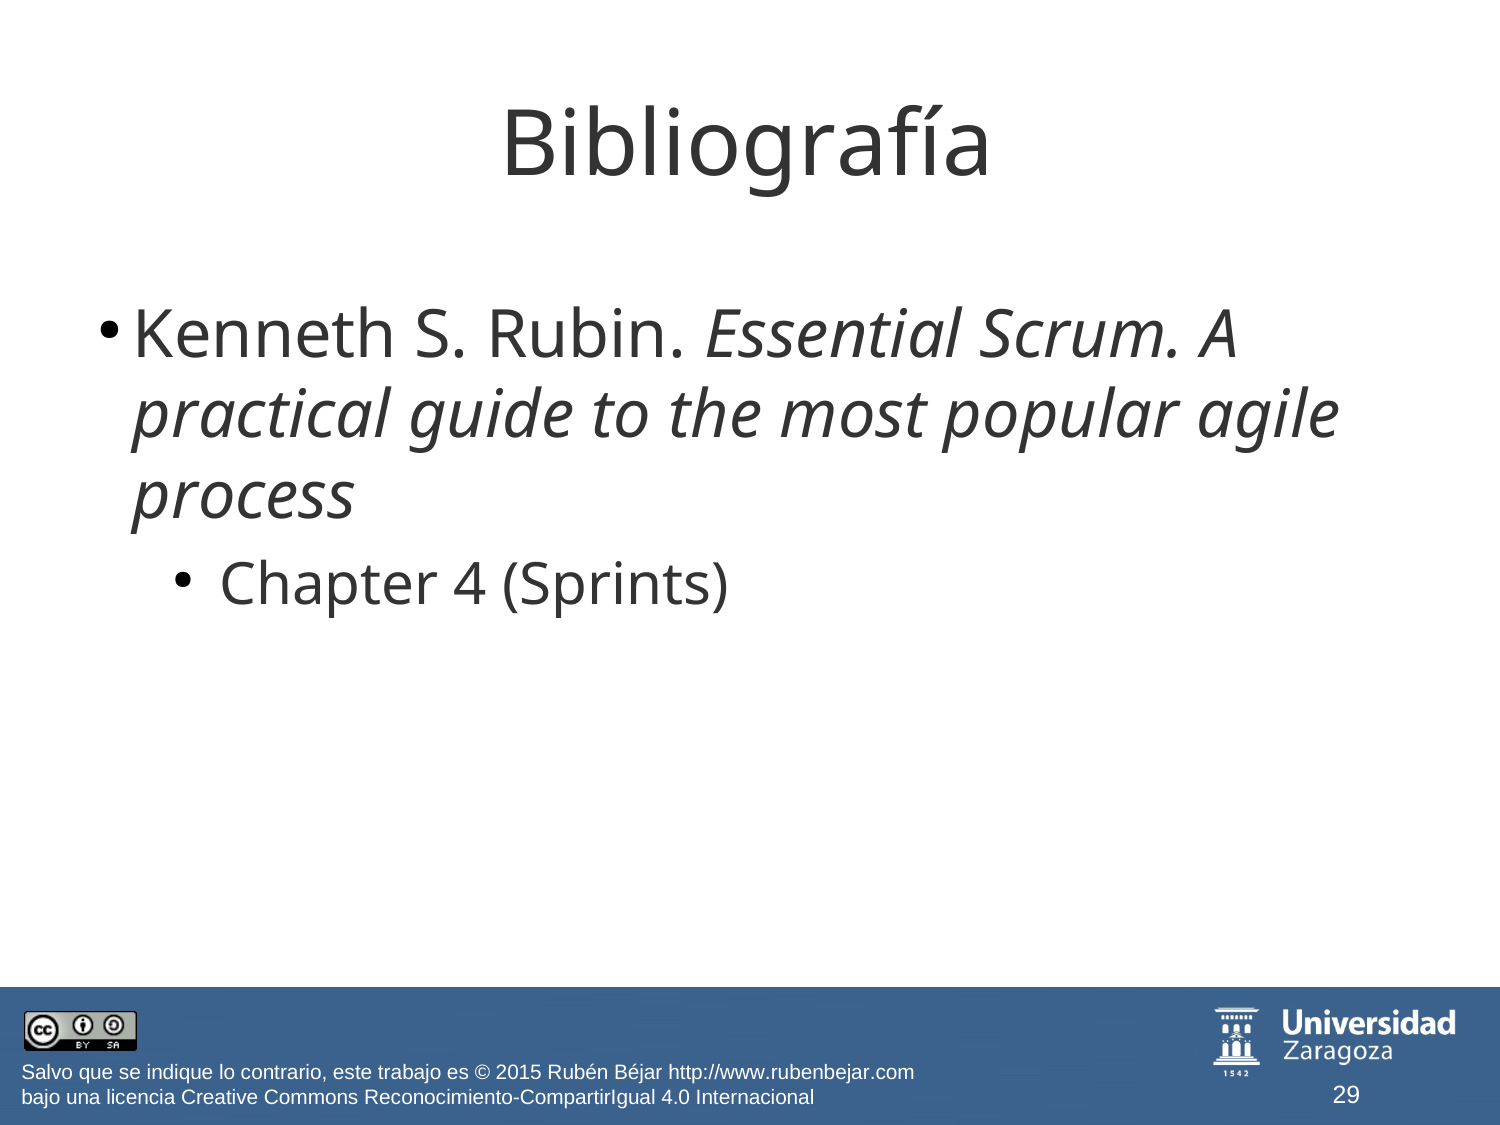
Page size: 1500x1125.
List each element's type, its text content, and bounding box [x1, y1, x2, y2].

title Bibliografía [74, 21, 1420, 257]
list Kenneth S. Rubin. Essential Scrum. A practical guide to the most popular agile process Chapter 4 (Sprints) [82, 283, 1418, 936]
picture [0, 987, 1500, 1125]
